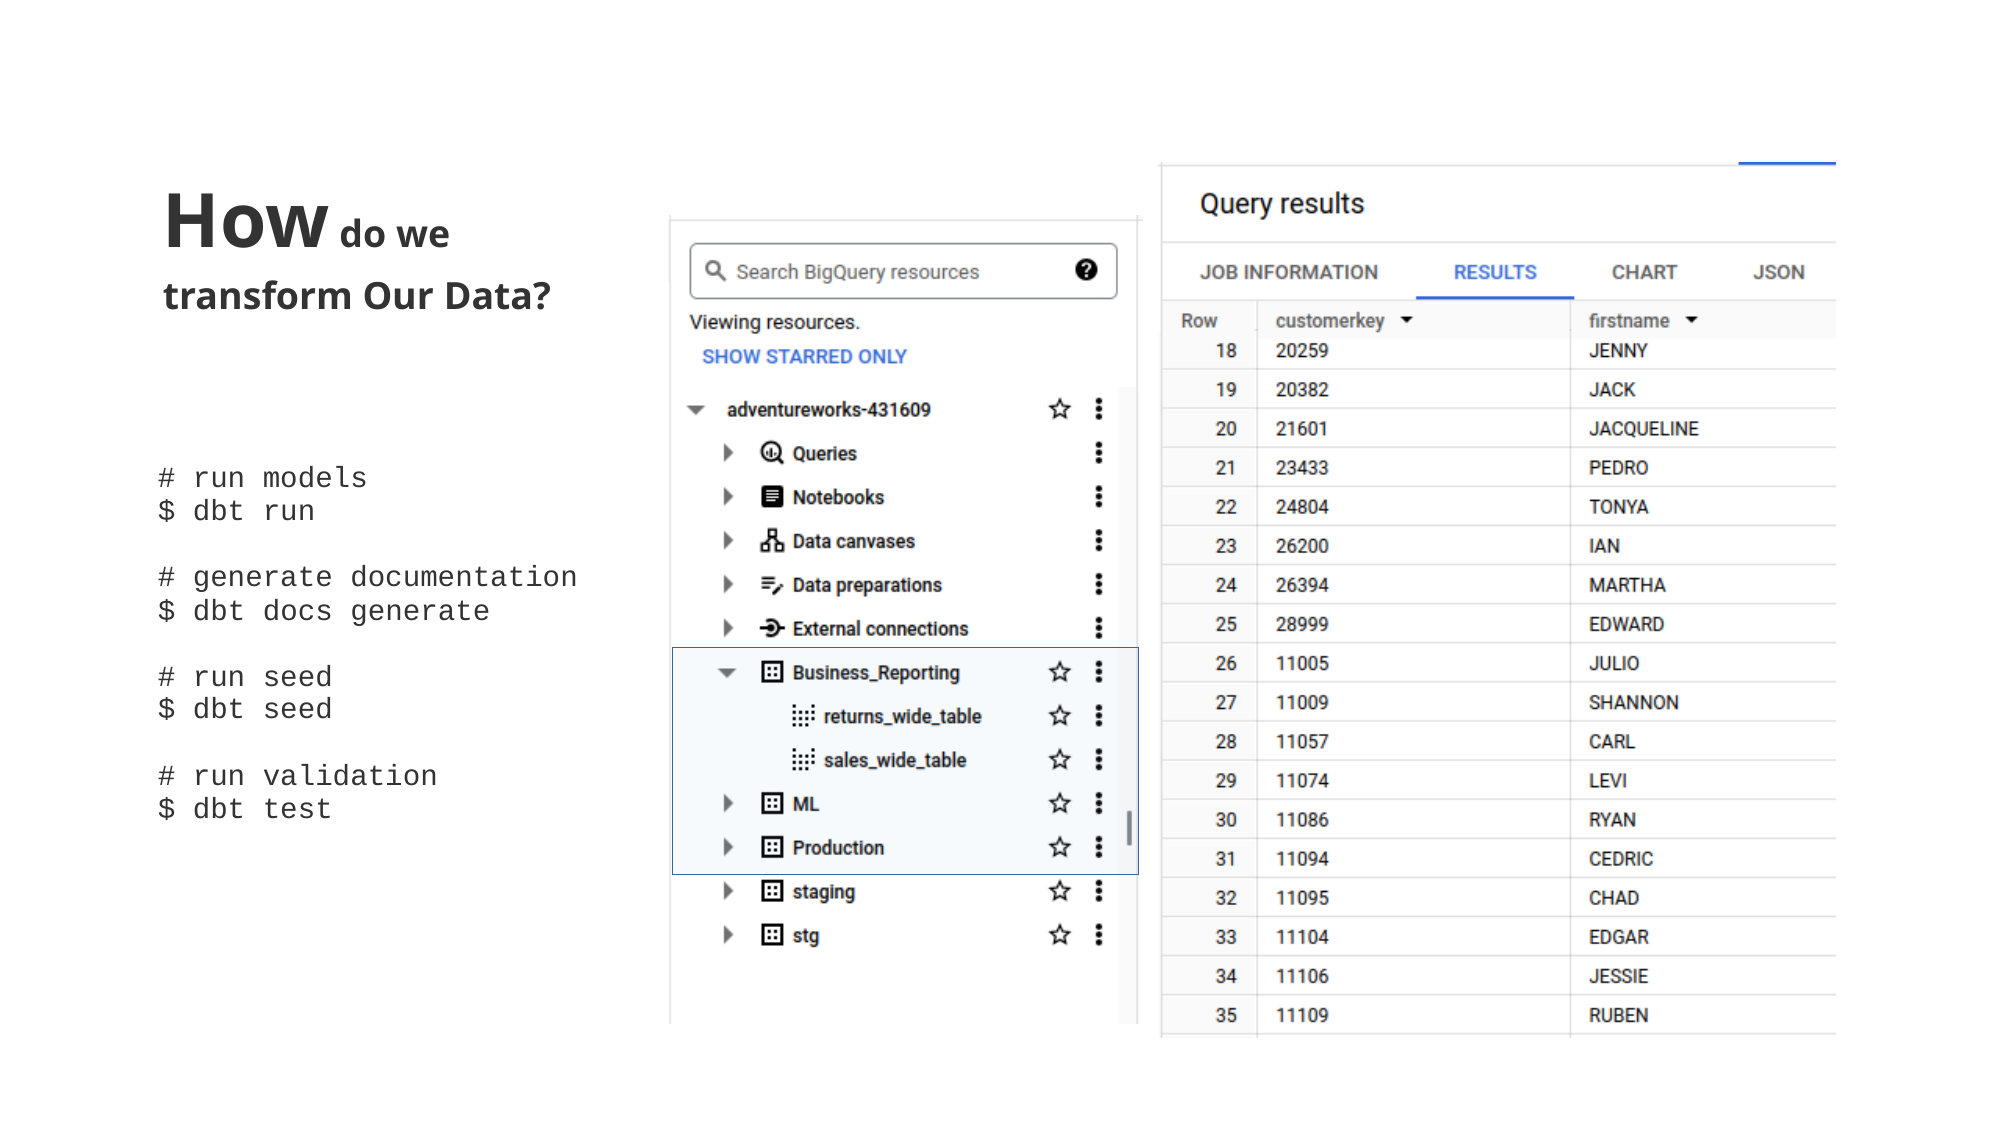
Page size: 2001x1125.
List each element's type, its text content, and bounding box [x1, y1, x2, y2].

text_box # run models $ dbt run # generate documentation $ dbt docs generate # run seed $ dbt seed # run validation $ dbt test [143, 380, 969, 835]
picture [668, 569, 1143, 1024]
picture [1158, 162, 1836, 1038]
text_box [672, 647, 1139, 875]
title How do we transform Our Data? [144, 21, 1536, 569]
